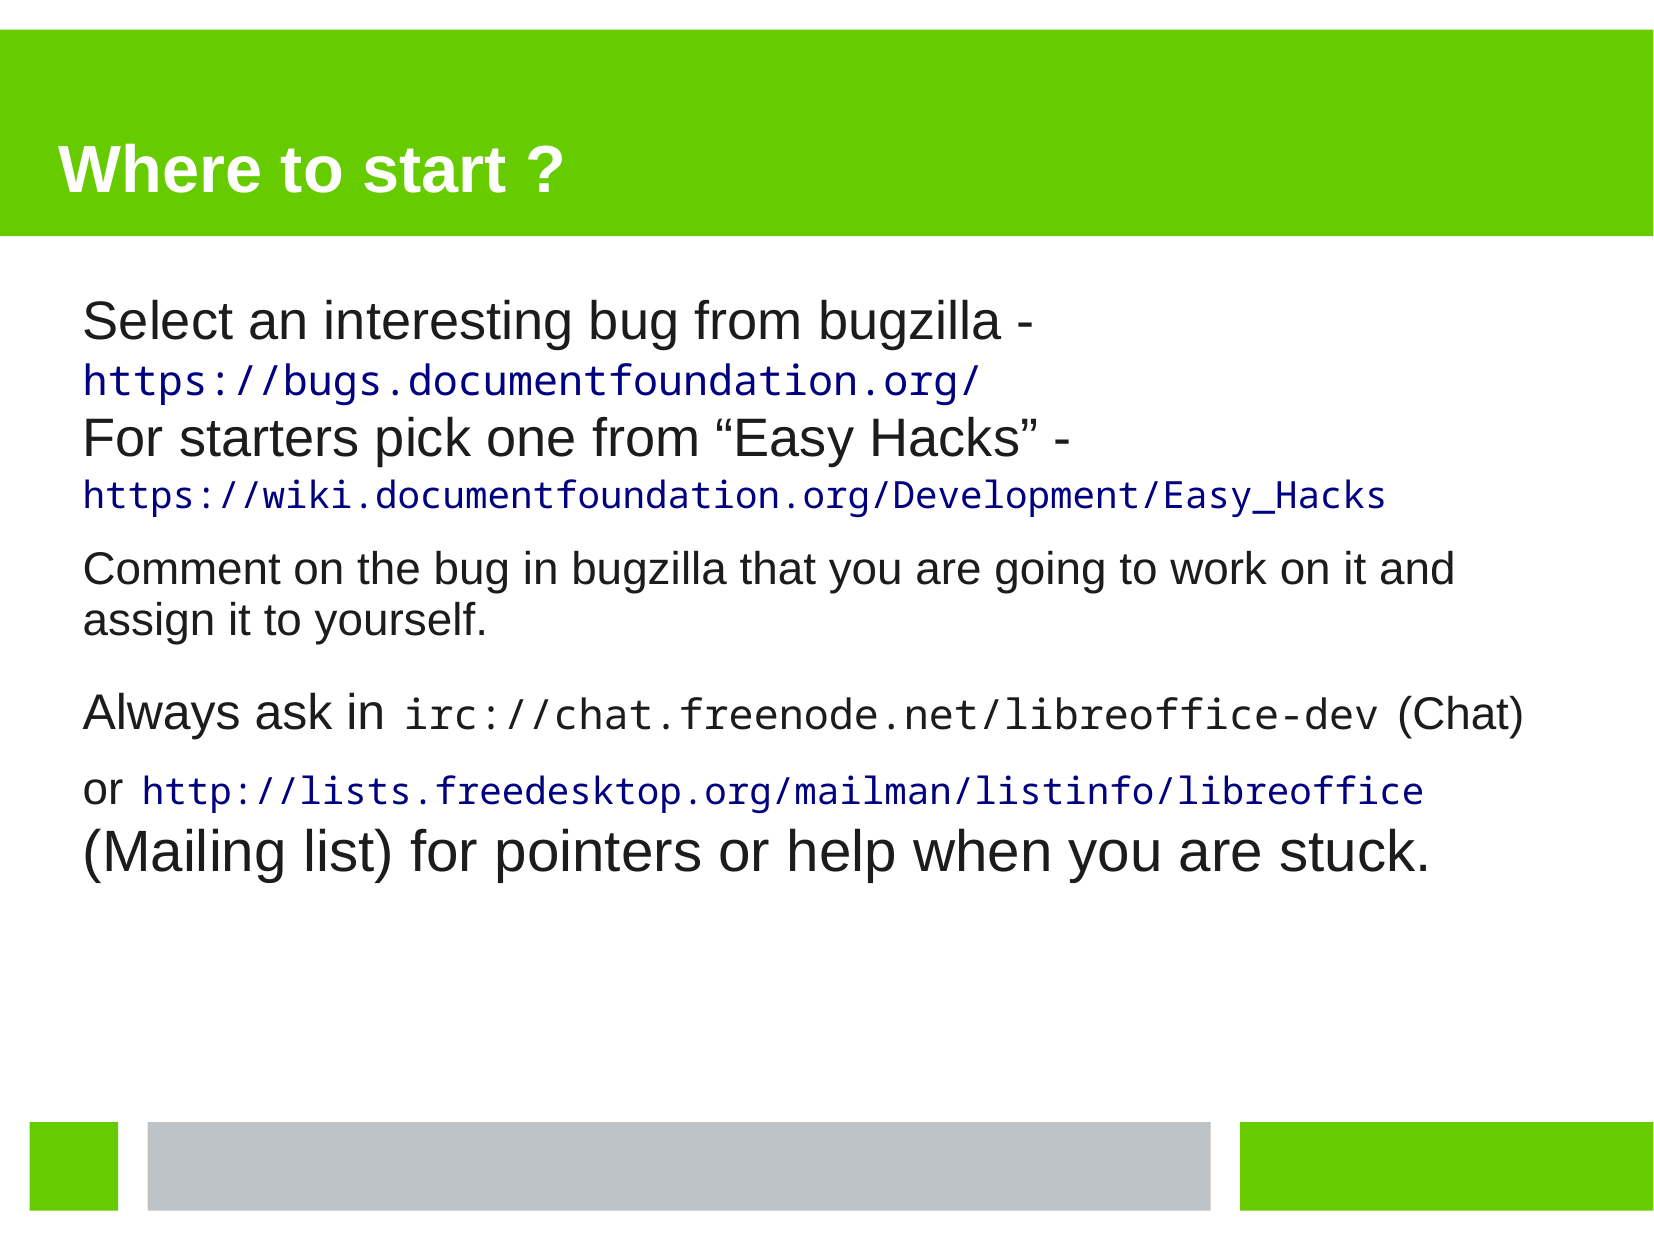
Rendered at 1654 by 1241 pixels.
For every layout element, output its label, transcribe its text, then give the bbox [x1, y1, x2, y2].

list Select an interesting bug from bugzilla - https://bugs.documentfoundation.org/ For starters pick one from “Easy Hacks” - https://wiki.documentfoundation.org/Development/Easy_Hacks Comment on the bug in bugzilla that you are going to work on it and assign it to yourself. Always ask in irc://chat.freenode.net/libreoffice-dev (Chat) or http://lists.freedesktop.org/mailman/listinfo/libreoffice (Mailing list) for pointers or help when you are stuck. [82, 290, 1571, 1010]
title Where to start ? [59, 59, 1595, 207]
